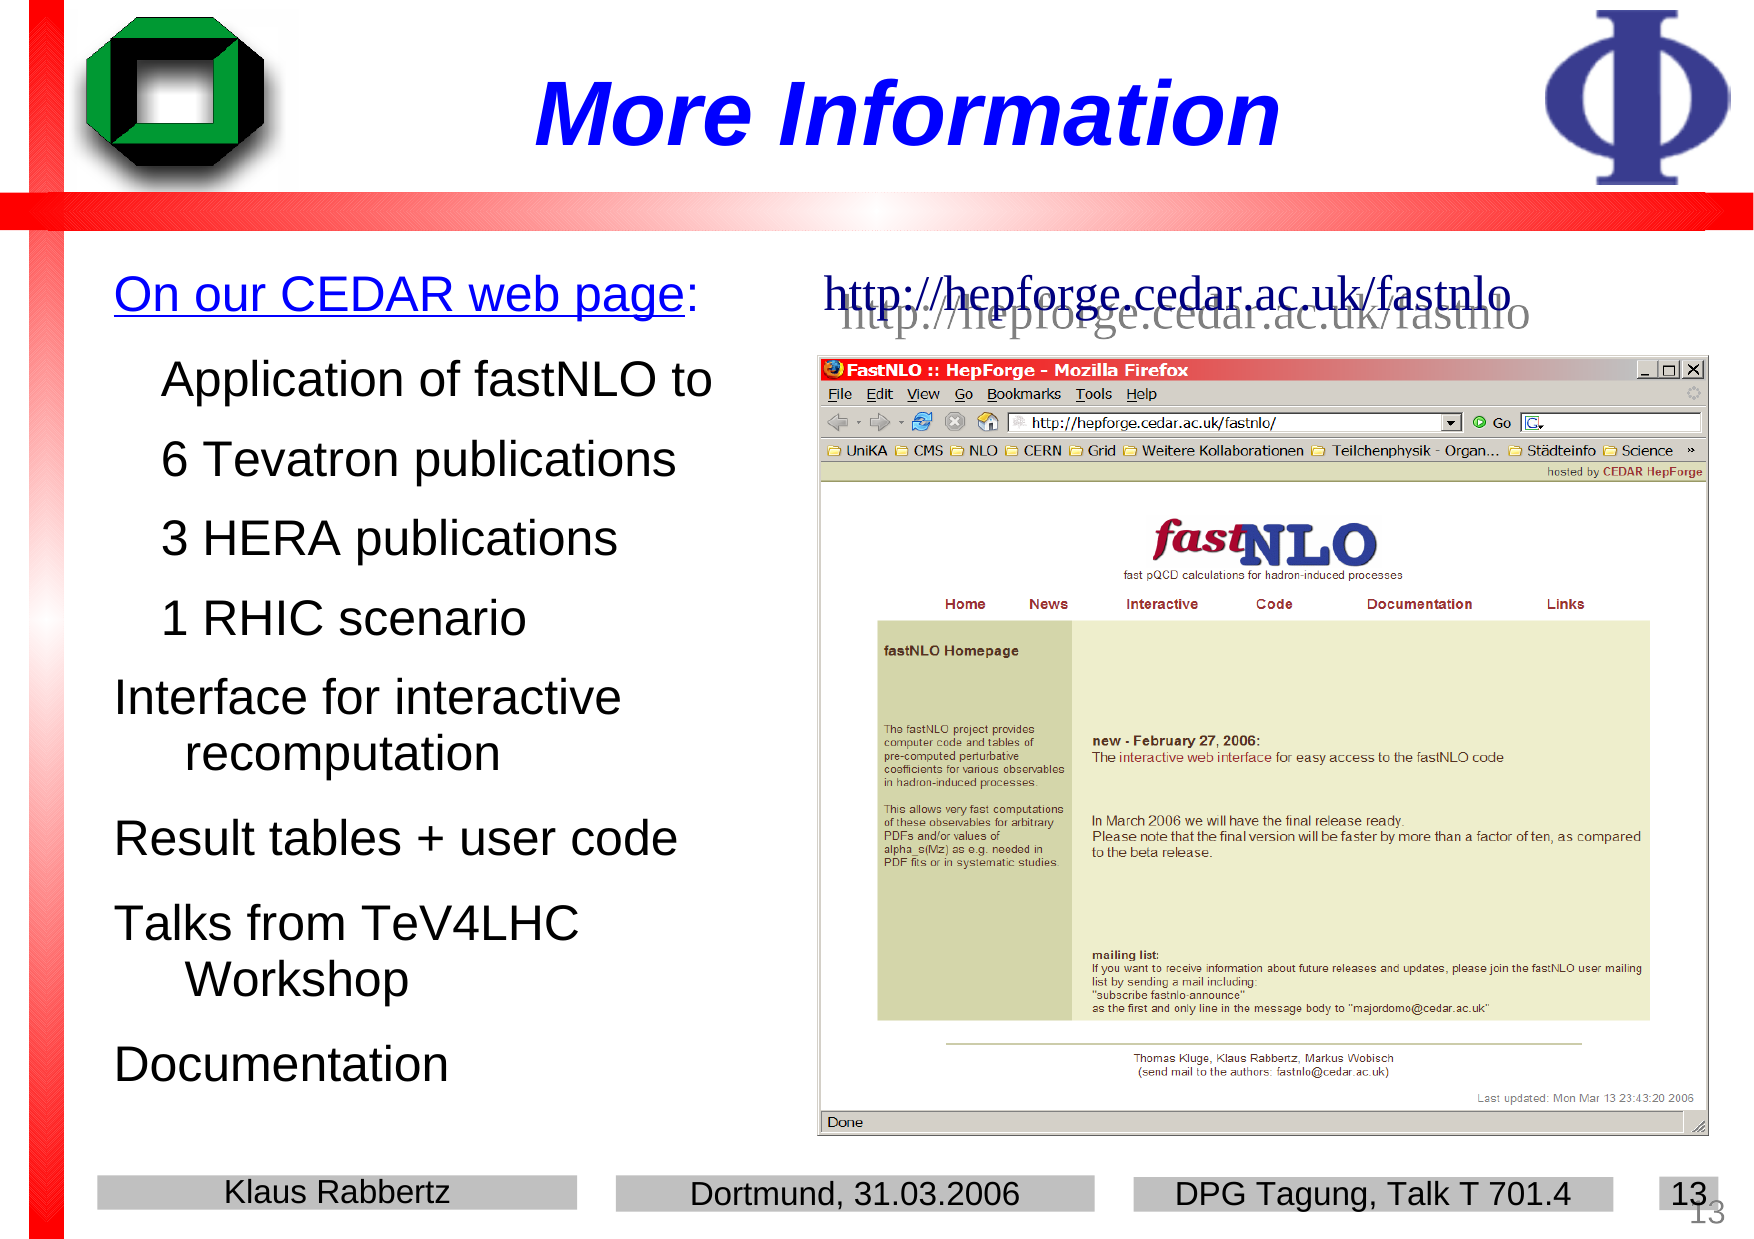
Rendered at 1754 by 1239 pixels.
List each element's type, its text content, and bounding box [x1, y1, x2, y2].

picture [817, 355, 1709, 1137]
picture [64, 9, 299, 192]
title More Information [318, 10, 1500, 217]
list On our CEDAR web page: Application of fastNLO to 6 Tevatron publications 3 HERA publications 1 RHIC scenario Interface for interactive recomputation Result tables + user code Talks from TeV4LHC Workshop Documentation [101, 266, 785, 1133]
picture [1545, 10, 1731, 185]
text_box http://hepforge.cedar.ac.uk/fastnlo [799, 254, 1664, 339]
